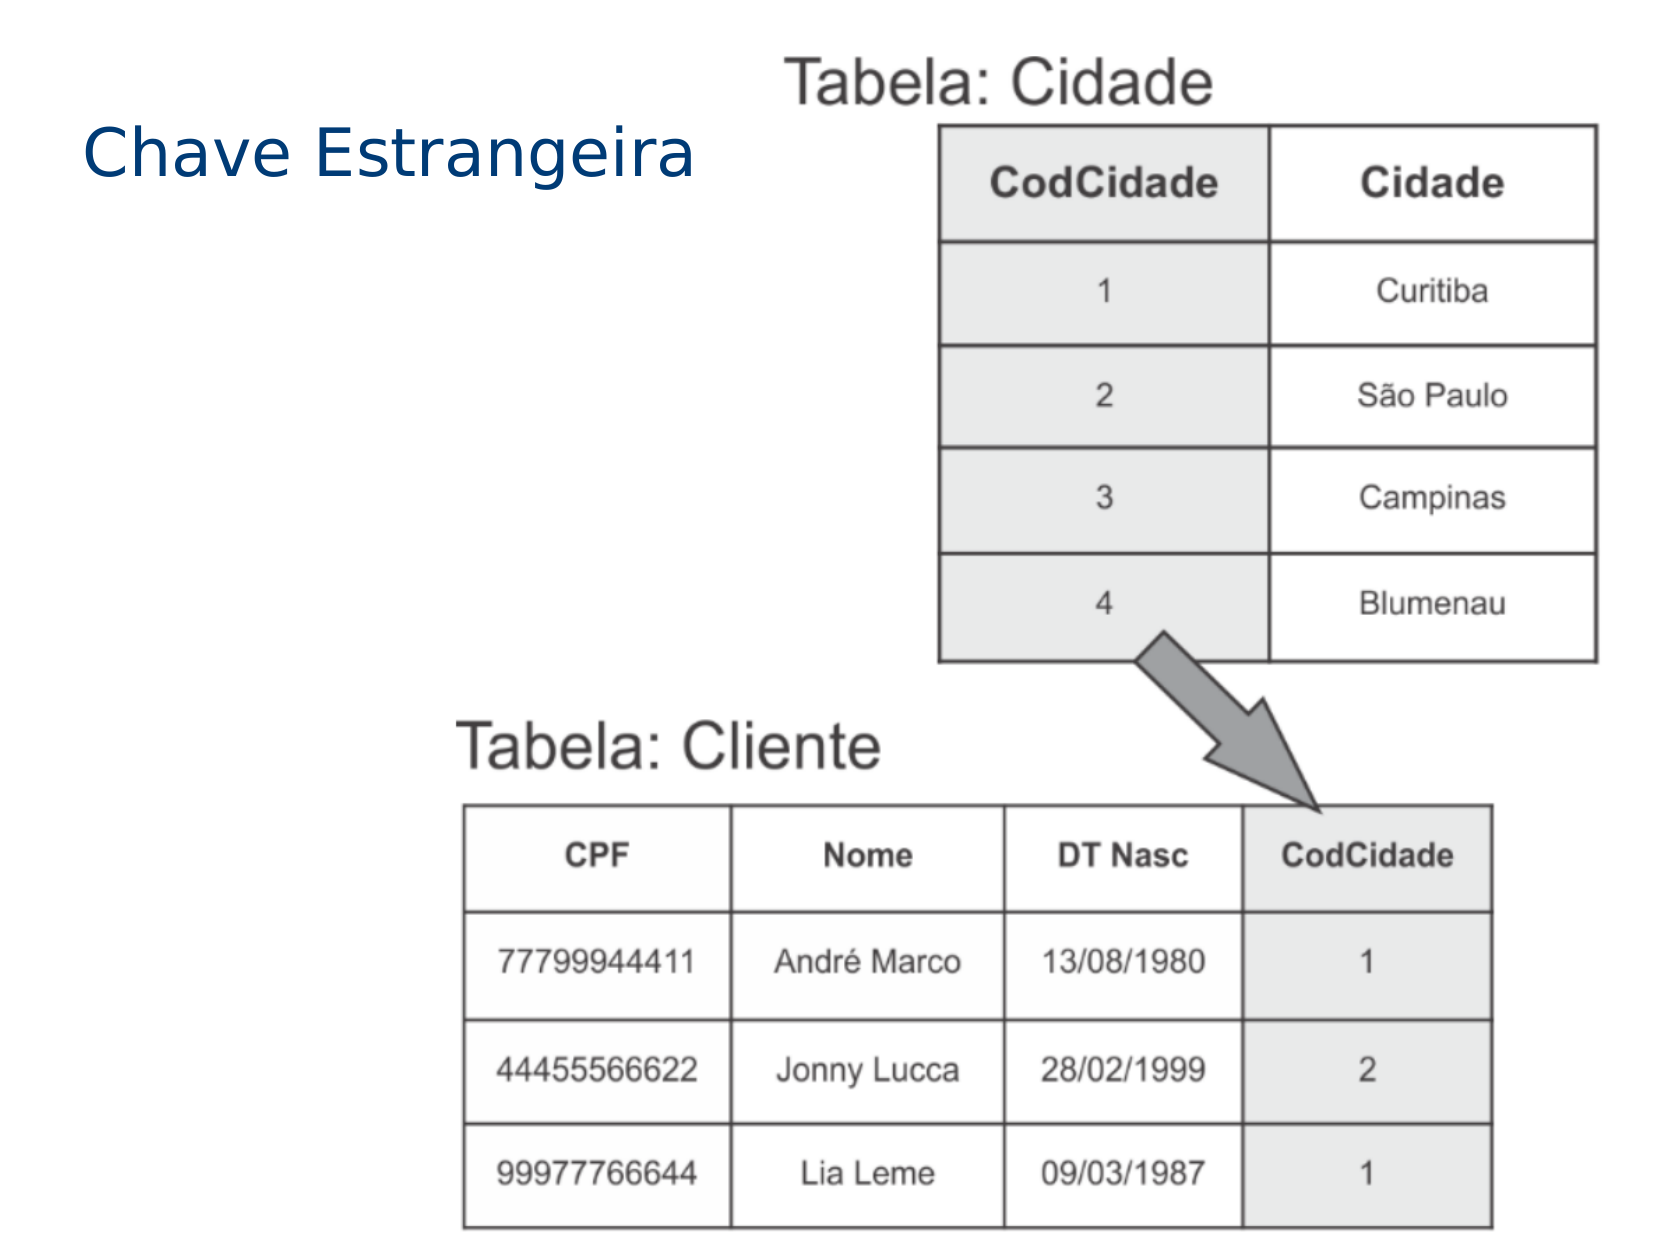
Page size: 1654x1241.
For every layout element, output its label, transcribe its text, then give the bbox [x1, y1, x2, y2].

title Chave Estrangeira [82, 82, 1571, 224]
picture [339, 34, 1604, 1236]
